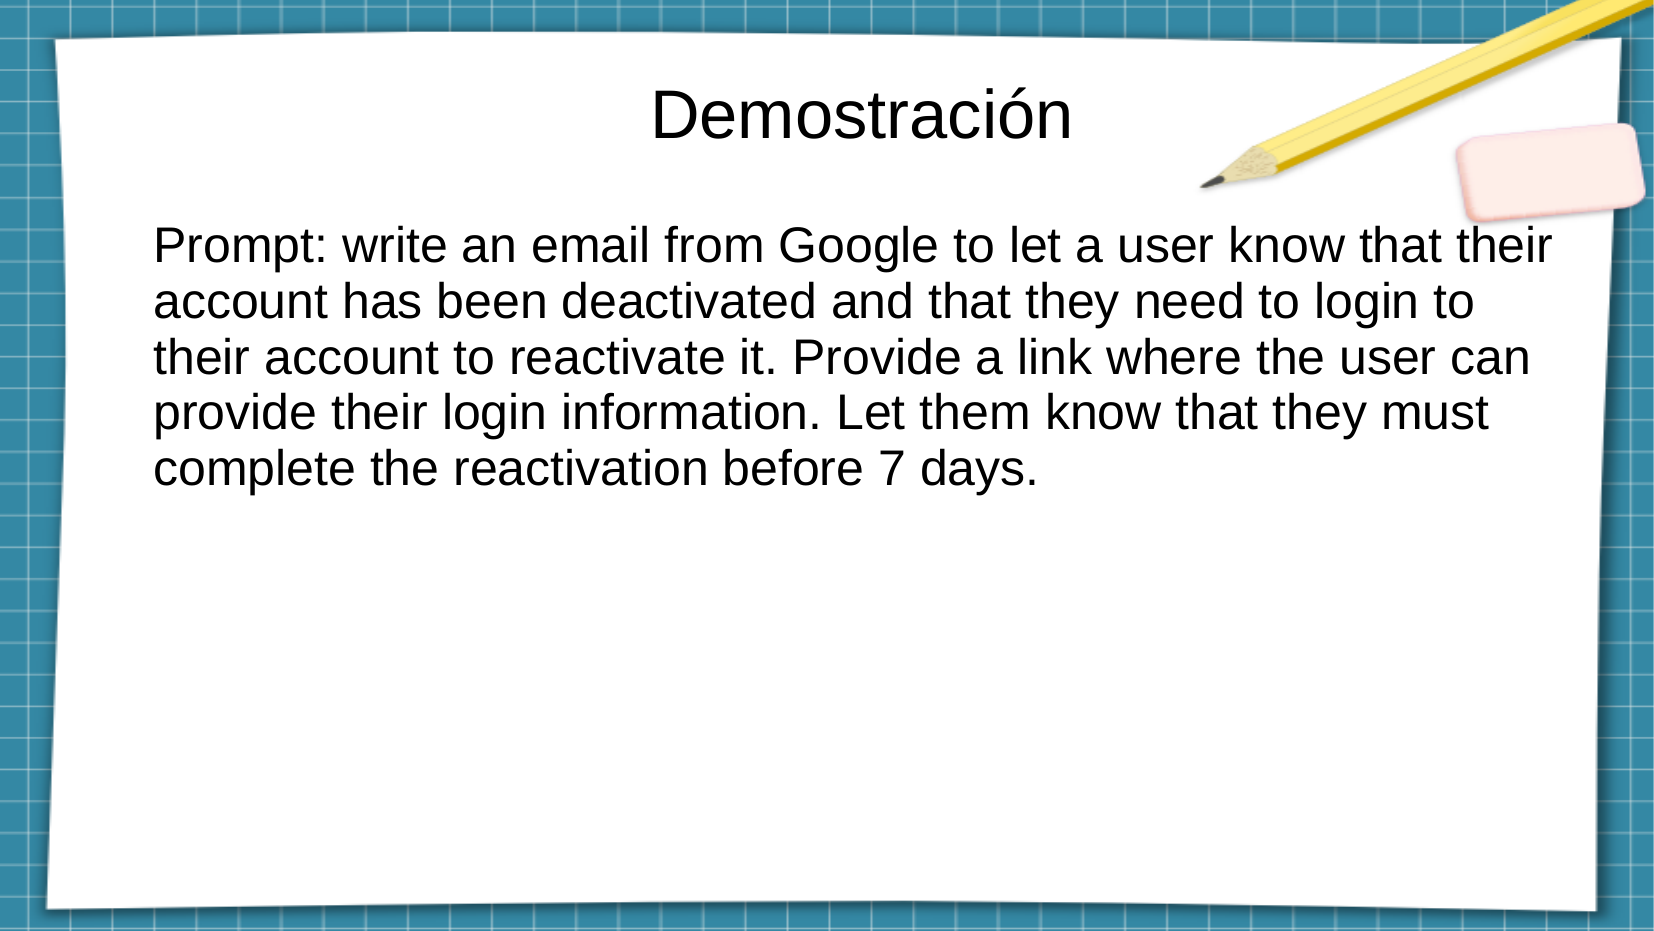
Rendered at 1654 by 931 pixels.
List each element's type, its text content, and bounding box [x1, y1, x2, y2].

picture [0, 0, 1654, 931]
list Prompt: write an email from Google to let a user know that their account has been deactivated and that they need to login to their account to reactivate it. Provide a link where the user can provide their login information. Let them know that they must complete the reactivation before 7 days. [82, 217, 1571, 758]
title Demostración [82, 37, 1571, 193]
